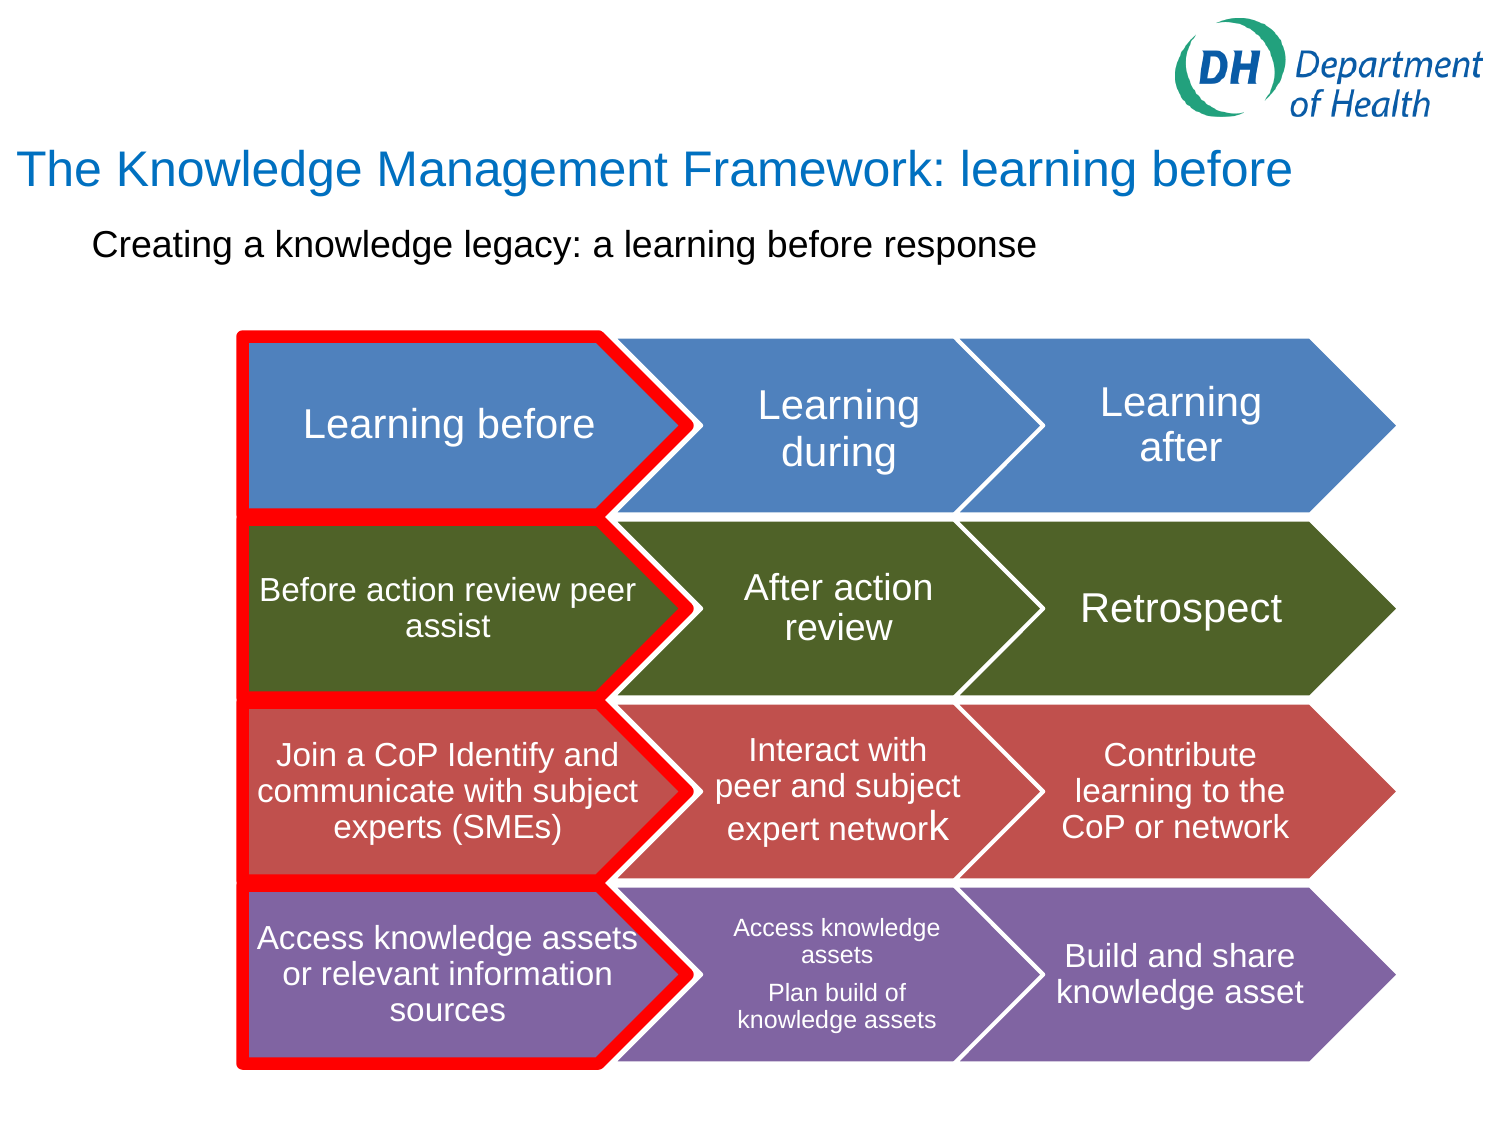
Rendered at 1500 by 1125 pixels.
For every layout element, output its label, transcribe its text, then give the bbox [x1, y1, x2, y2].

text_box Retrospect [954, 519, 1400, 698]
text_box Creating a knowledge legacy: a learning before response [76, 212, 1081, 273]
text_box Learning before [242, 336, 688, 515]
text_box Interact with peer and subject expert network [612, 702, 1042, 881]
text_box Learning during [612, 336, 1042, 515]
text_box Contribute learning to the CoP or network [954, 702, 1400, 881]
text_box Before action review peer assist [242, 519, 688, 698]
text_box Build and share knowledge asset [954, 885, 1400, 1064]
text_box Join a CoP Identify and communicate with subject experts (SMEs) [242, 702, 688, 881]
text_box Access knowledge assets Plan build of knowledge assets [612, 885, 1042, 1064]
picture [1175, 19, 1483, 117]
text_box Learning after [954, 336, 1400, 515]
title The Knowledge Management Framework: learning before [0, 128, 1331, 316]
text_box Access knowledge assets or relevant information sources [242, 885, 688, 1064]
text_box After action review [612, 519, 1042, 698]
